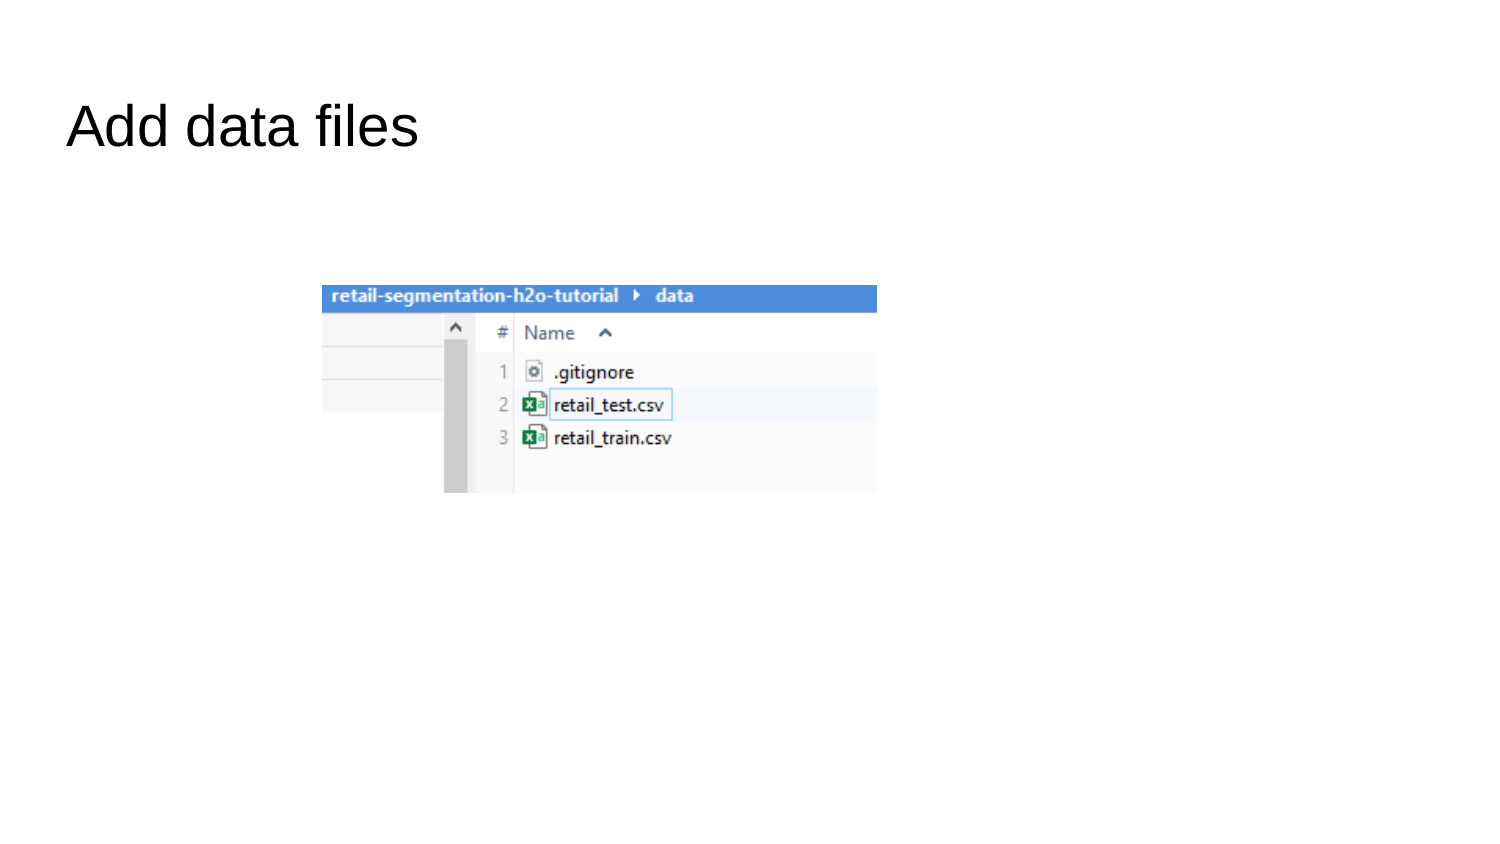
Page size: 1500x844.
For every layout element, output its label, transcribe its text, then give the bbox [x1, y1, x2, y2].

picture [322, 285, 877, 493]
title Add data files [51, 72, 1449, 167]
